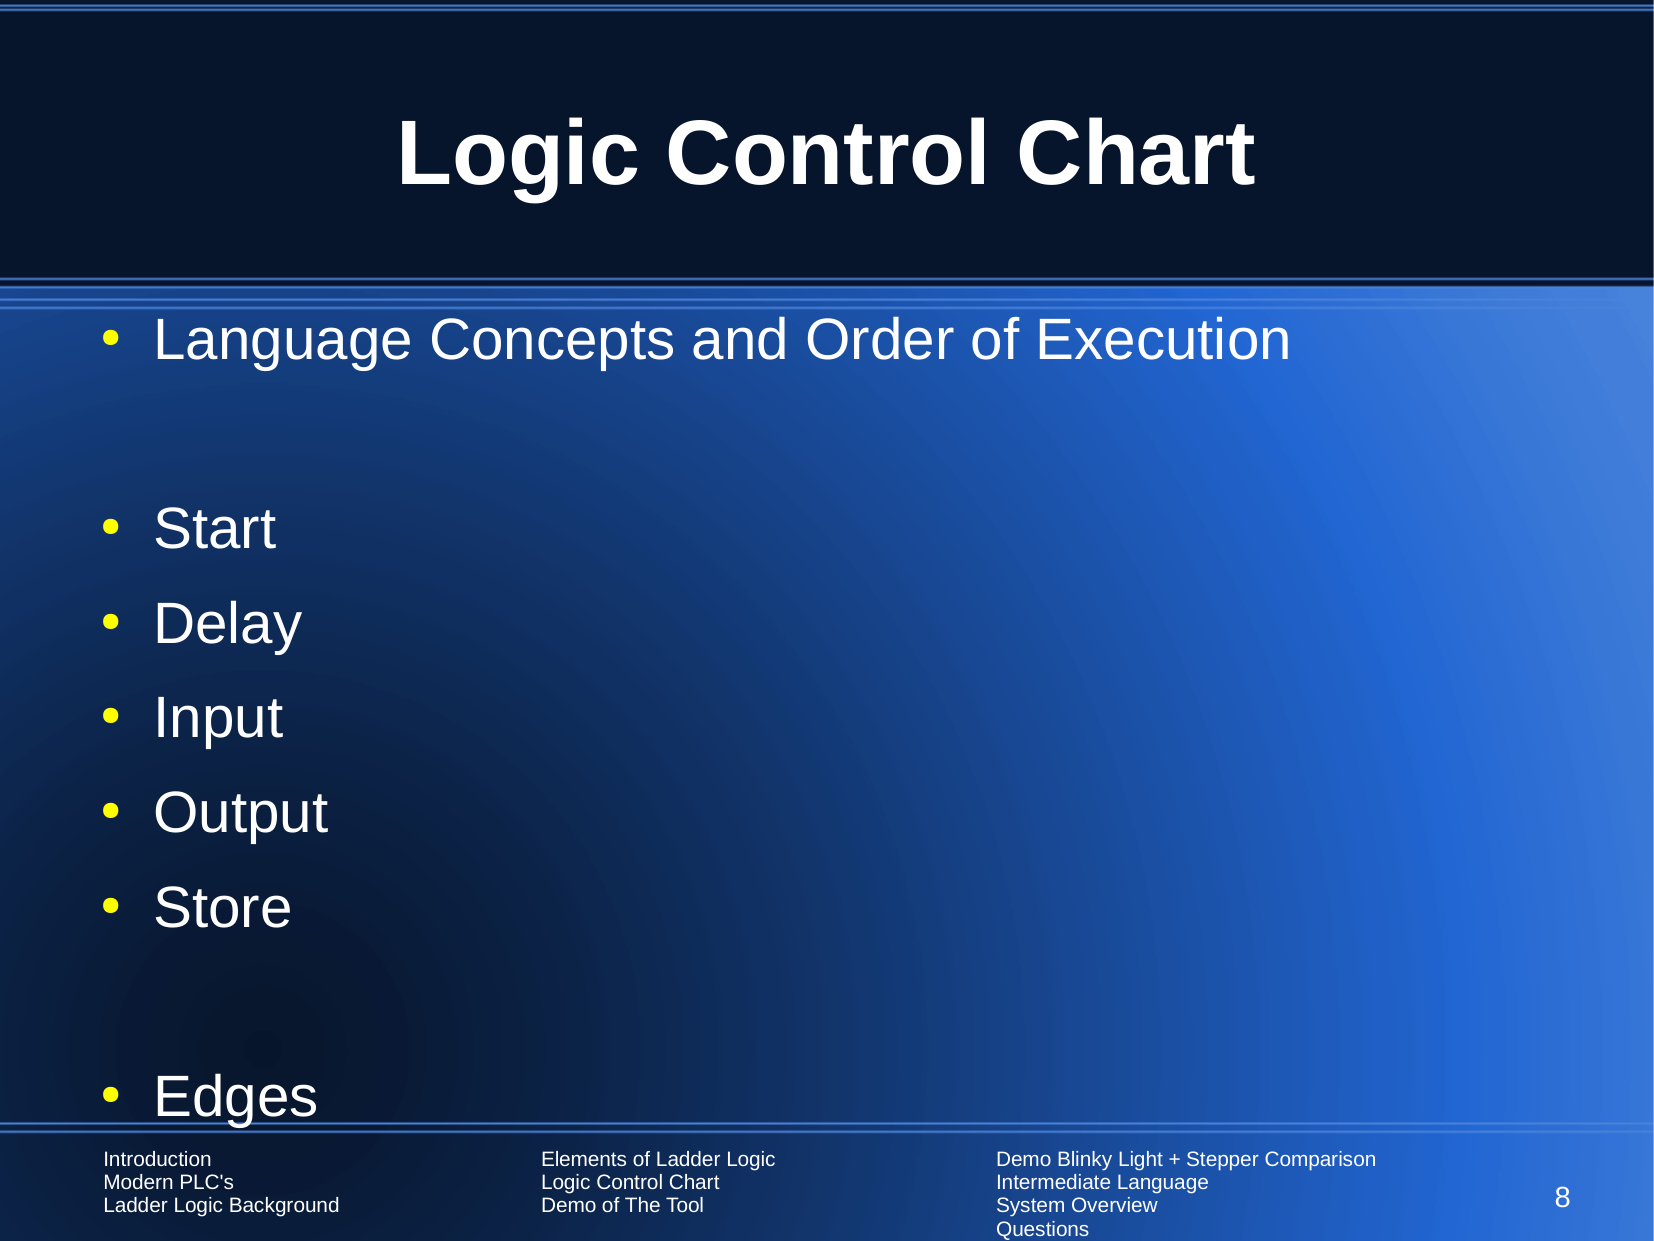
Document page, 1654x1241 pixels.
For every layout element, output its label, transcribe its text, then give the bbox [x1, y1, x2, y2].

title Logic Control Chart [82, 56, 1571, 250]
picture [0, 0, 1654, 1241]
list Language Concepts and Order of Execution Start Delay Input Output Store Edges [82, 307, 1571, 1127]
